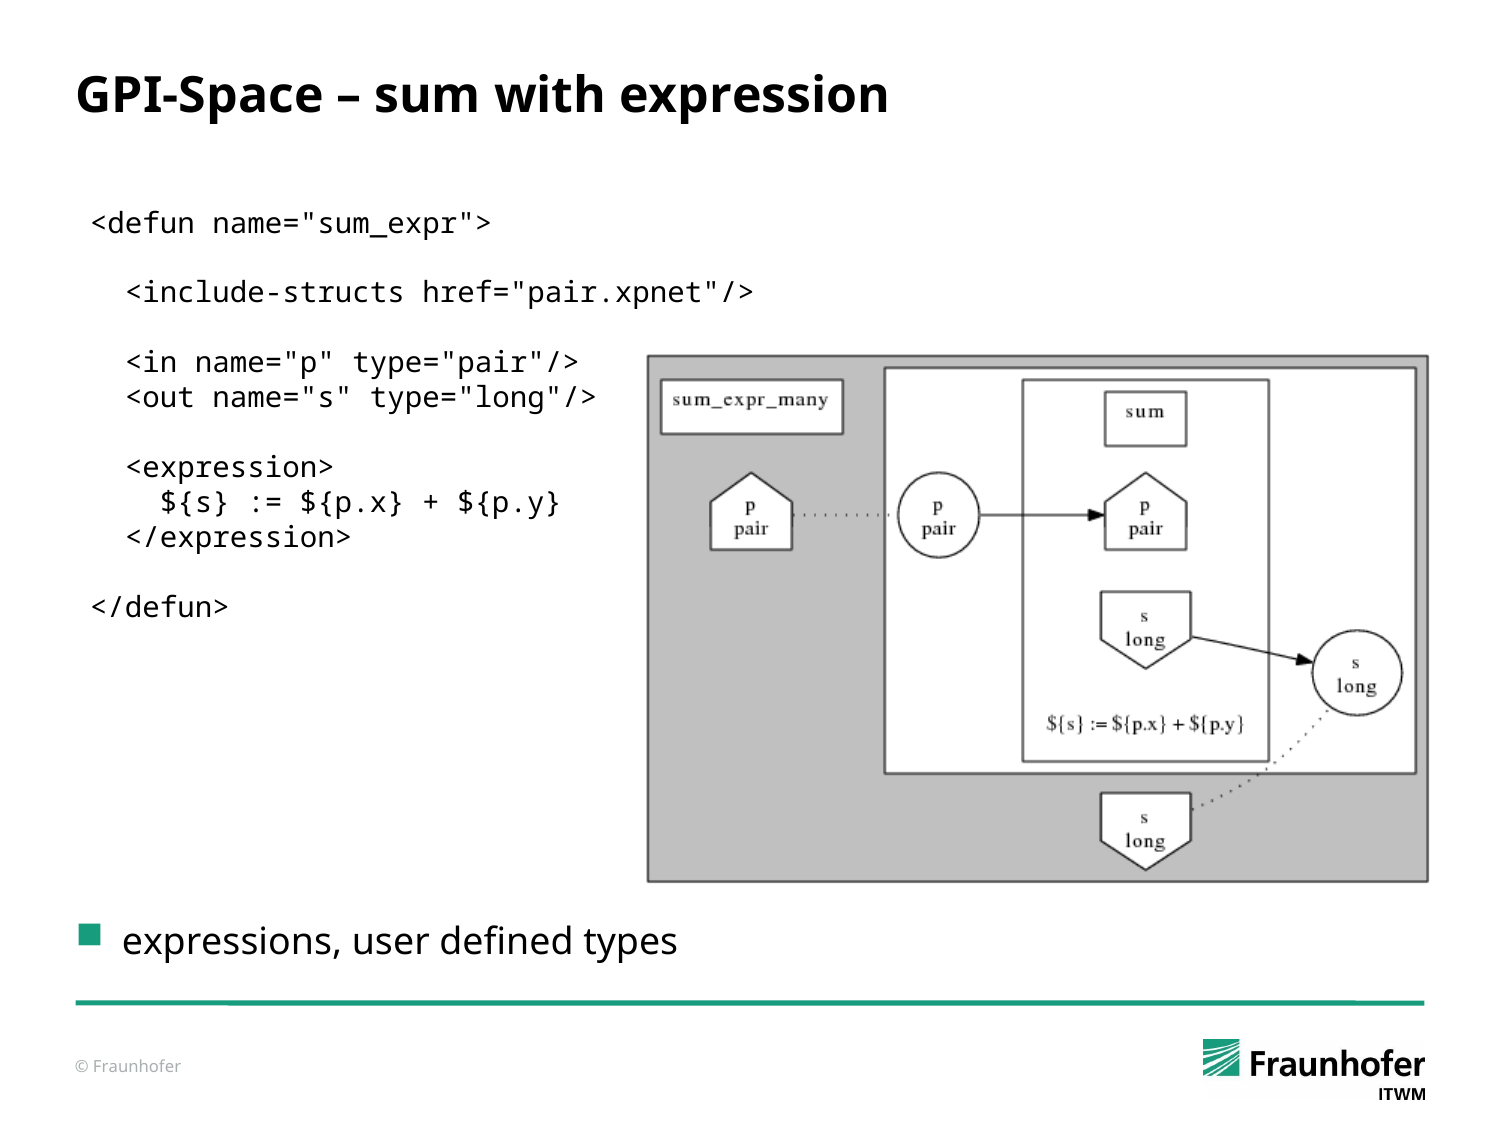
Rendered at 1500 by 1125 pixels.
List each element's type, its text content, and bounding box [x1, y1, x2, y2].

picture [1203, 1039, 1425, 1100]
text_box GPI-Space – sum with expression [75, 62, 1425, 183]
picture [630, 338, 1446, 900]
text_box <defun name="sum_expr"> <include-structs href="pair.xpnet"/> <in name="p" type="pair"/> <out name="s" type="long"/> <expression> ${s} := ${p.x} + ${p.y} </expression> </defun> [75, 196, 1426, 724]
text_box expressions, user defined types [75, 916, 1425, 1032]
